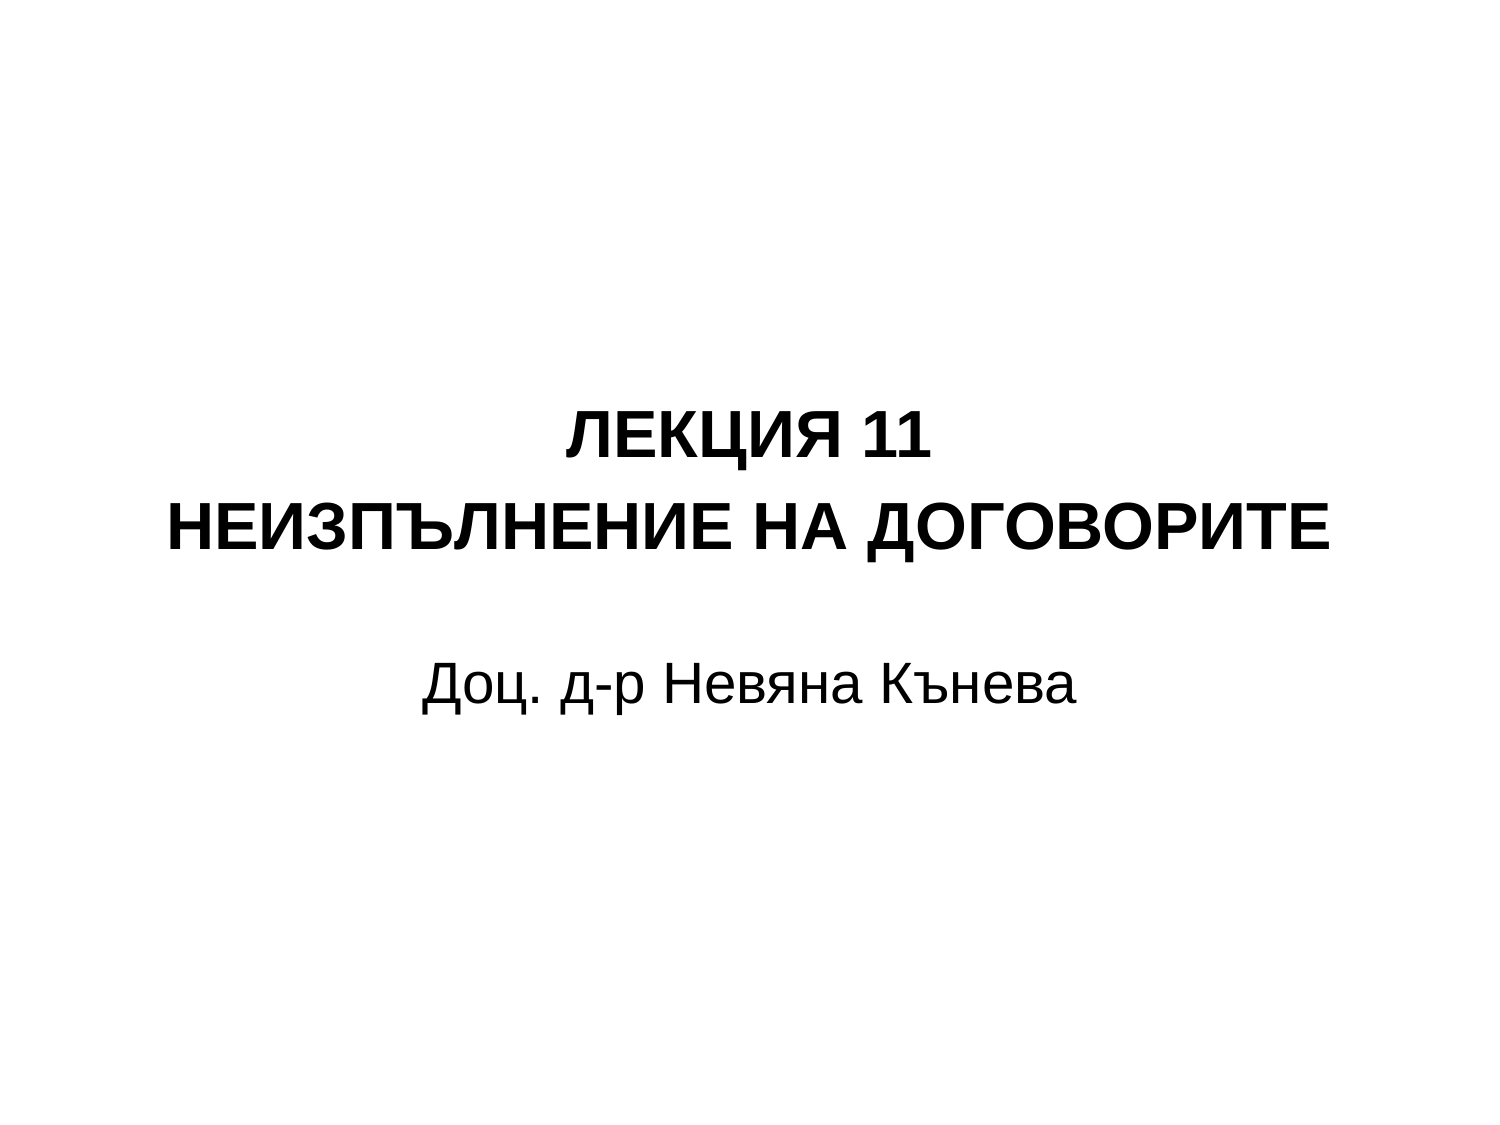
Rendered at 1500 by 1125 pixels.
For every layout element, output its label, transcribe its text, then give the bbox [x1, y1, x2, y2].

subtitle Доц. д-р Невяна Кънева [225, 637, 1276, 925]
title ЛЕКЦИЯ 11 НЕИЗПЪЛНЕНИЕ НА ДОГОВОРИТЕ [112, 349, 1388, 592]
